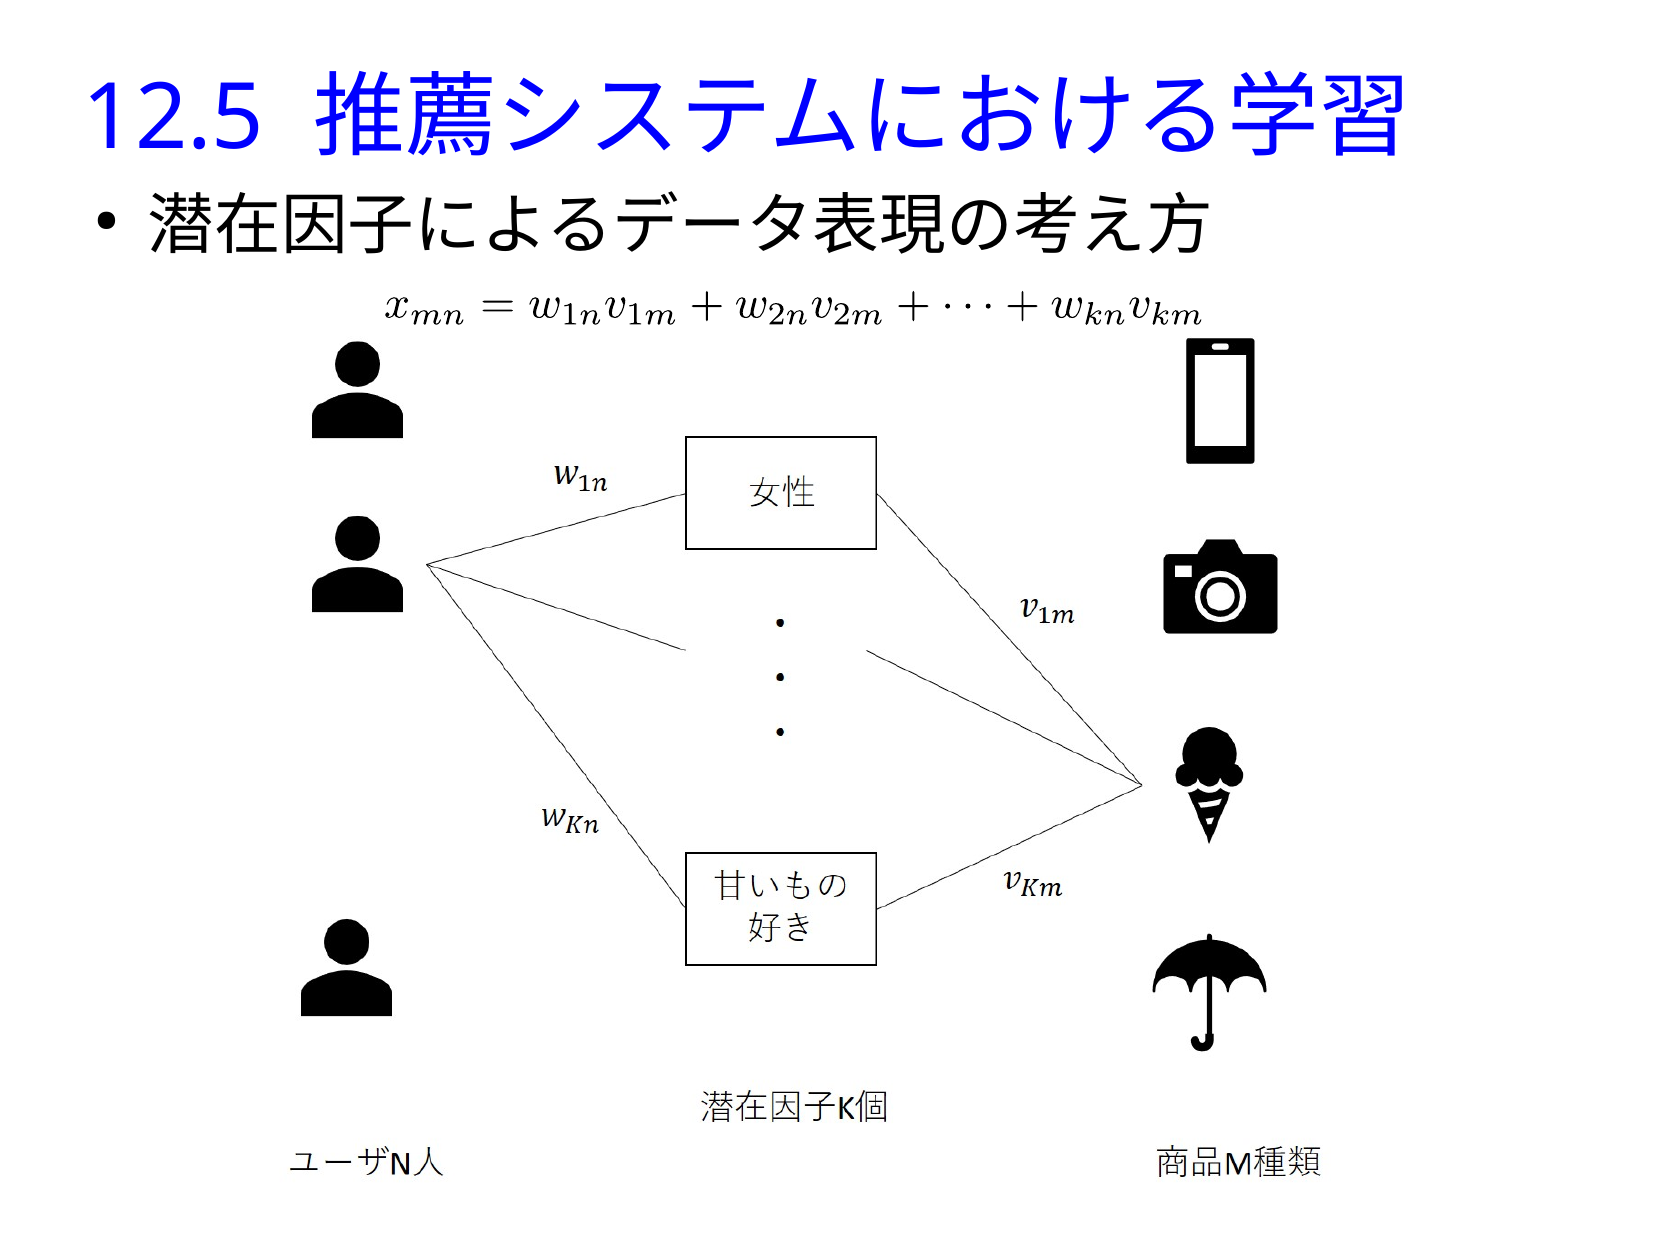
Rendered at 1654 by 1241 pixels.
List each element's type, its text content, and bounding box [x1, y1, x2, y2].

picture [265, 321, 1342, 1205]
text_box [383, 290, 1202, 325]
title 12.5 推薦システムにおける学習 [82, 44, 1571, 183]
list 潜在因子によるデータ表現の考え方 [76, 177, 1565, 950]
